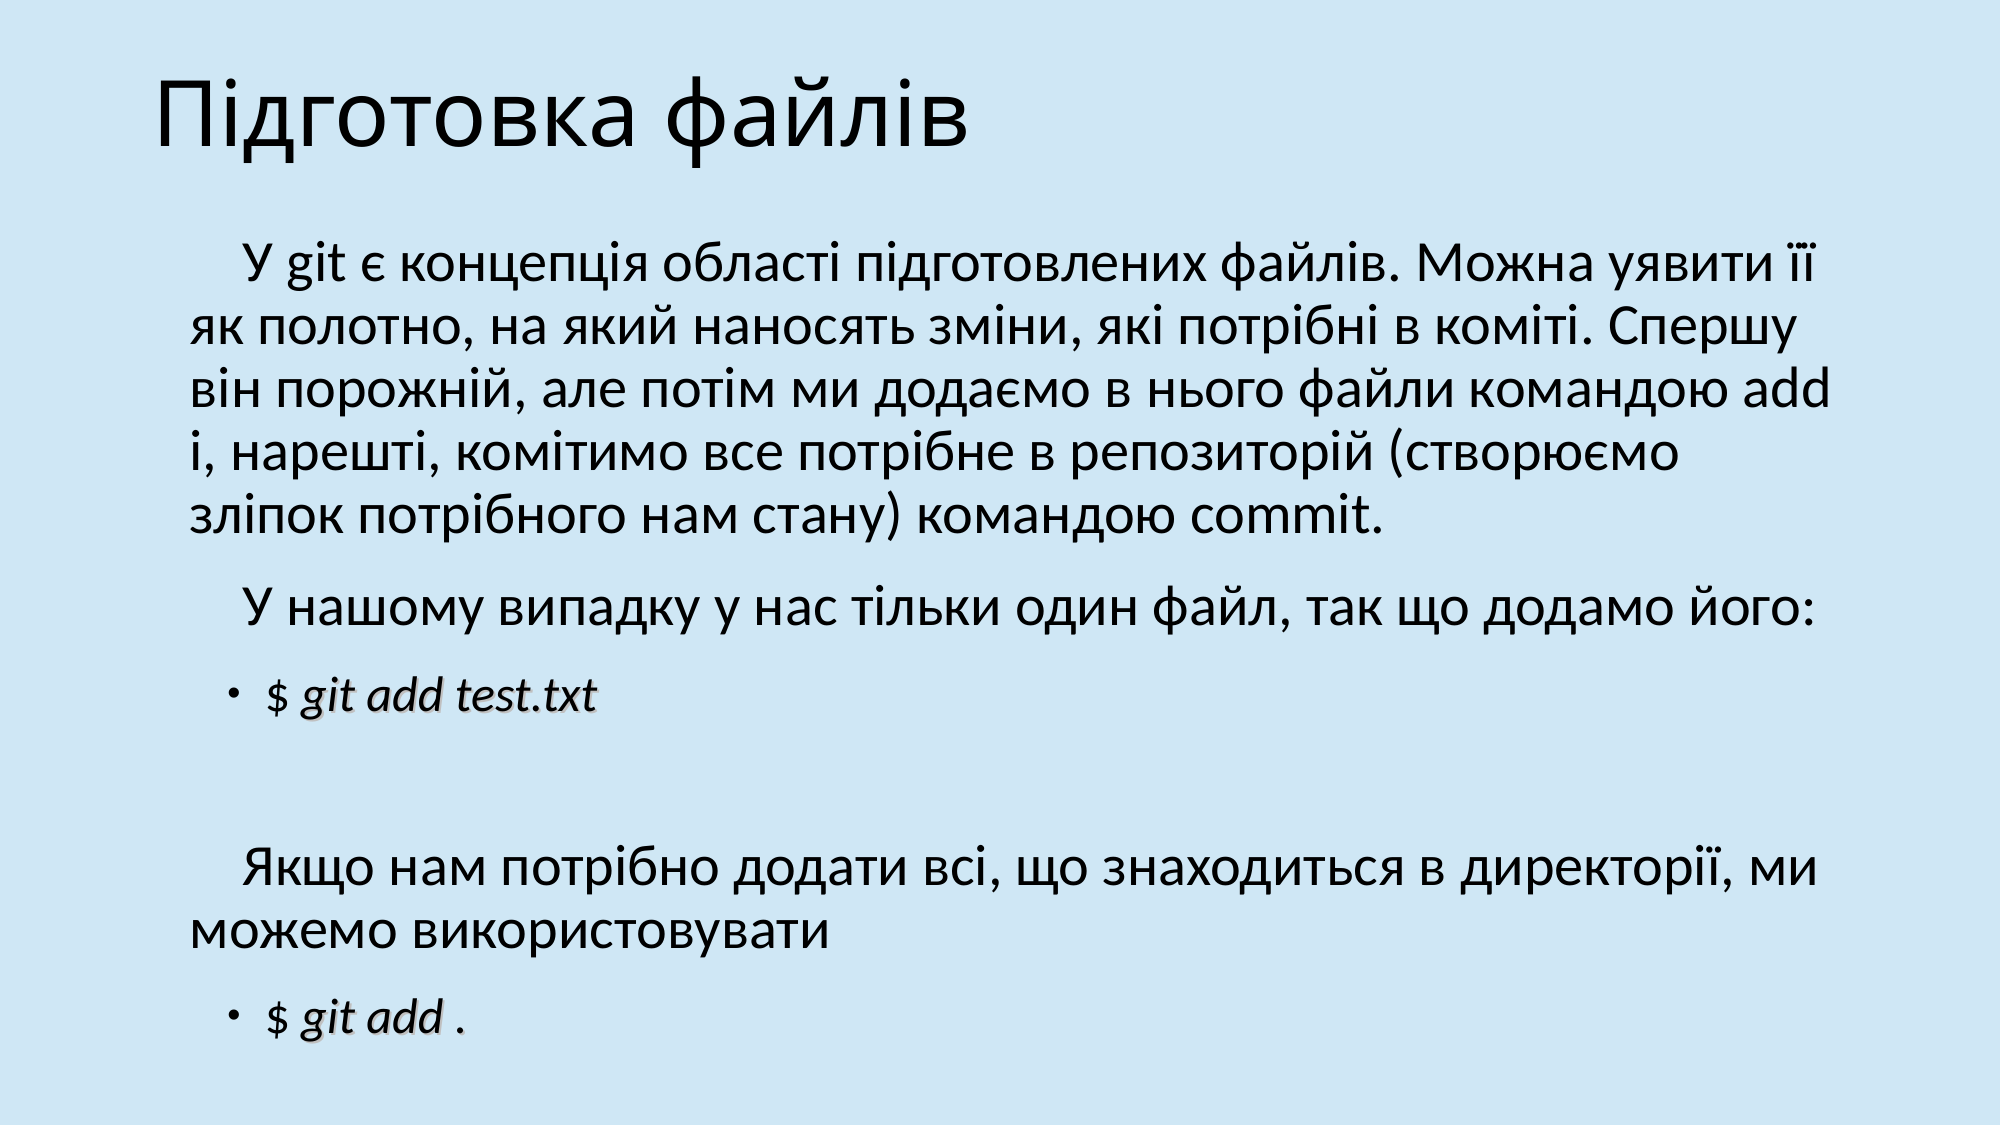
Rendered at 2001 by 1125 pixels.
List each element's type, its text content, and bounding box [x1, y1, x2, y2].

title Підготовка файлів [137, 59, 1863, 223]
list У git є концепція області підготовлених файлів. Можна уявити її як полотно, на який наносять зміни, які потрібні в коміті. Спершу він порожній, але потім ми додаємо в нього файли командою add і, нарешті, комітимо все потрібне в репозиторій (створюємо зліпок потрібного нам стану) командою commit. У нашому випадку у нас тільки один файл, так що додамо його: $ git add test.txt Якщо нам потрібно додати всі, що знаходиться в директорії, ми можемо використовувати $ git add . [137, 223, 1863, 1125]
